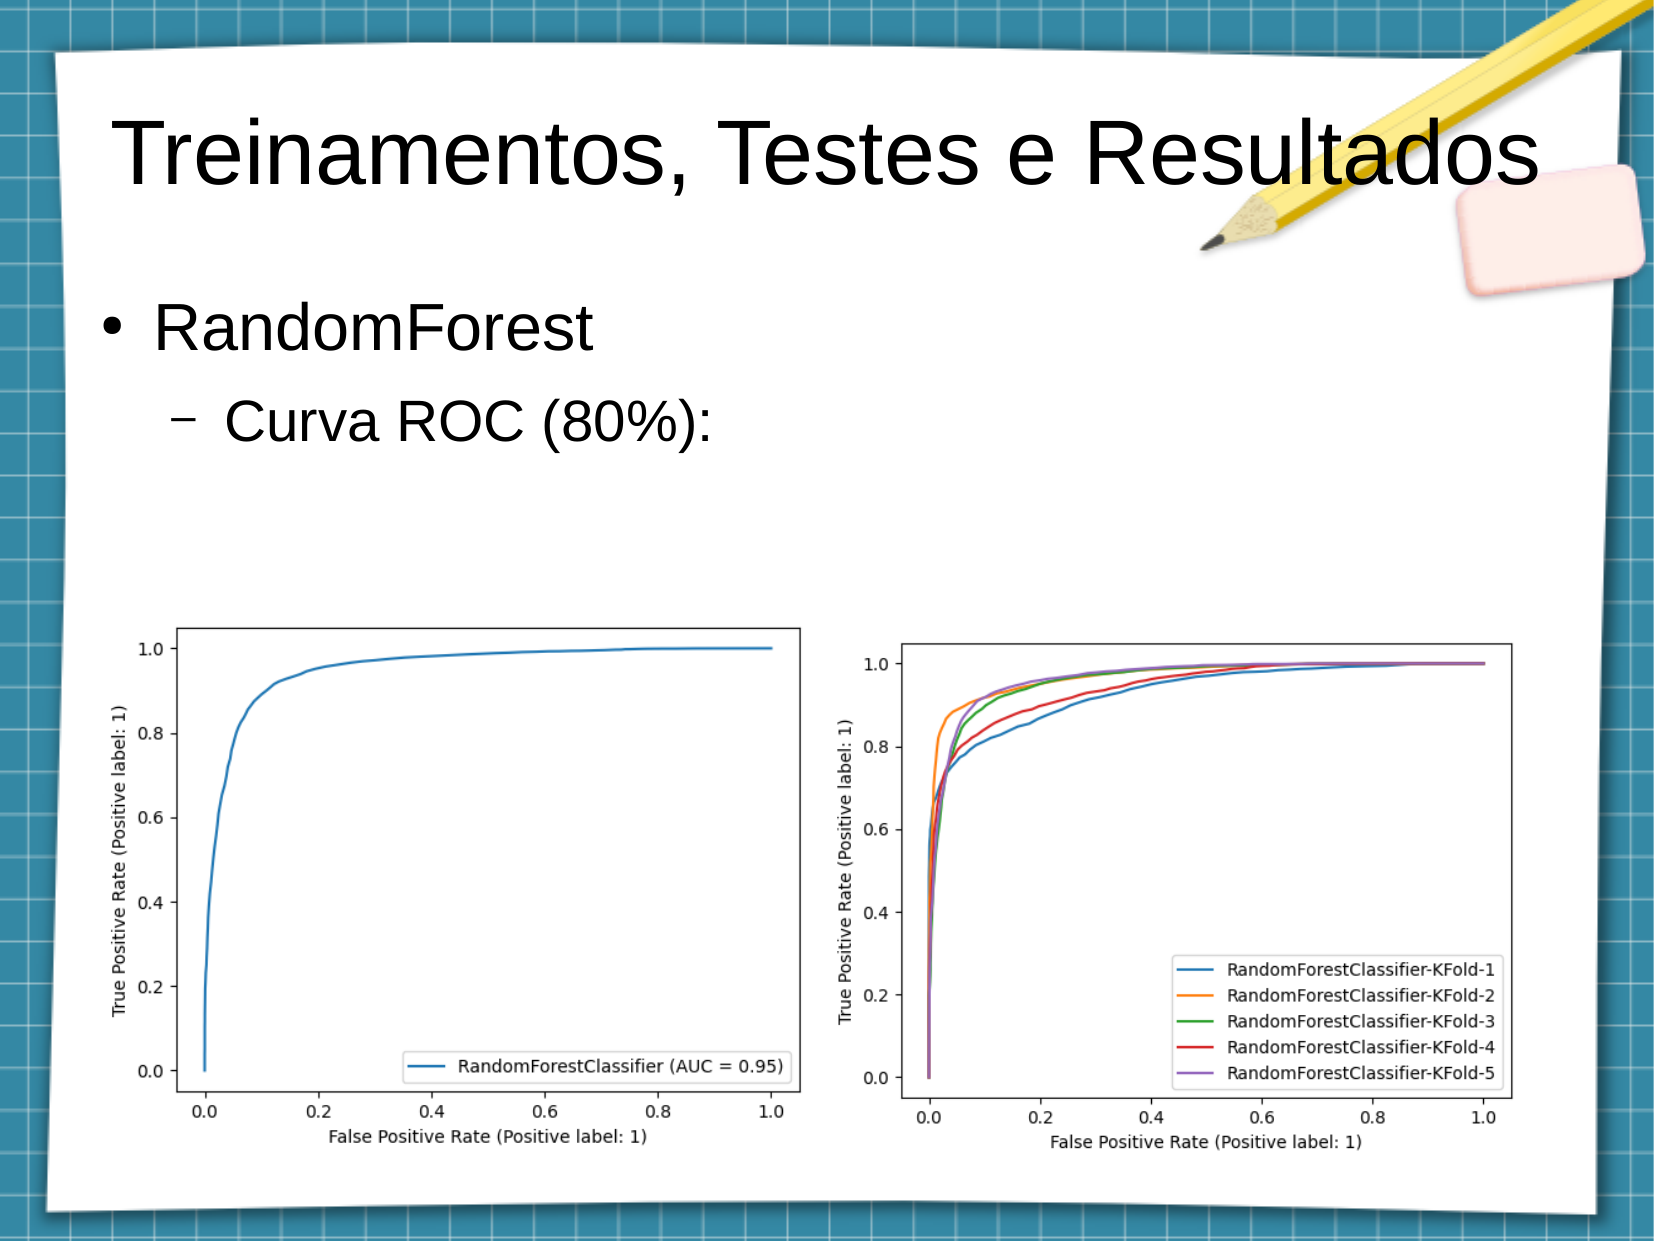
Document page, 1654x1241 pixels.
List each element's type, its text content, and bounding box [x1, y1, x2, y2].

picture [0, 0, 1654, 1241]
title Treinamentos, Testes e Resultados [82, 49, 1571, 257]
list RandomForest Curva ROC (80%): [82, 290, 1571, 485]
